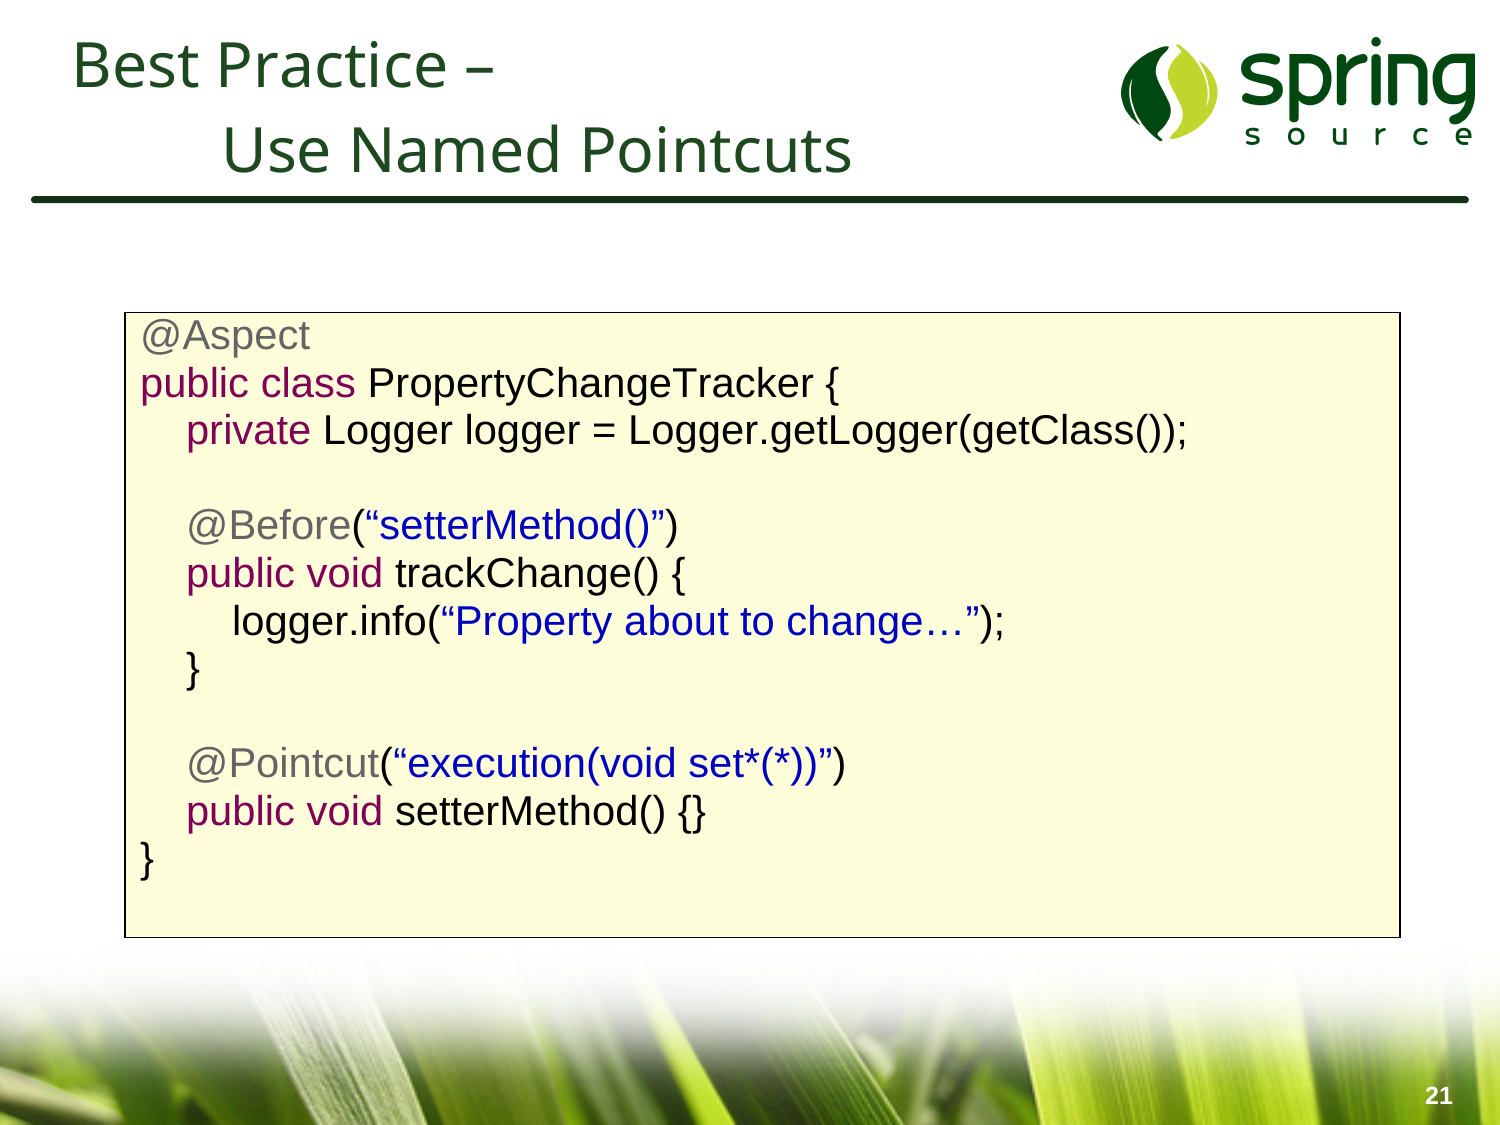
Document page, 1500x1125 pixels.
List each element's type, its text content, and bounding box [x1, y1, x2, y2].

list @Aspect public class PropertyChangeTracker { private Logger logger = Logger.getLogger(getClass()); @Before(“setterMethod()”) public void trackChange() { logger.info(“Property about to change…”); } @Pointcut(“execution(void set*(*))”) public void setterMethod() {} } [125, 312, 1401, 938]
picture [0, 944, 1500, 1125]
title Best Practice – Use Named Pointcuts [56, 13, 1089, 180]
picture [1121, 37, 1475, 145]
